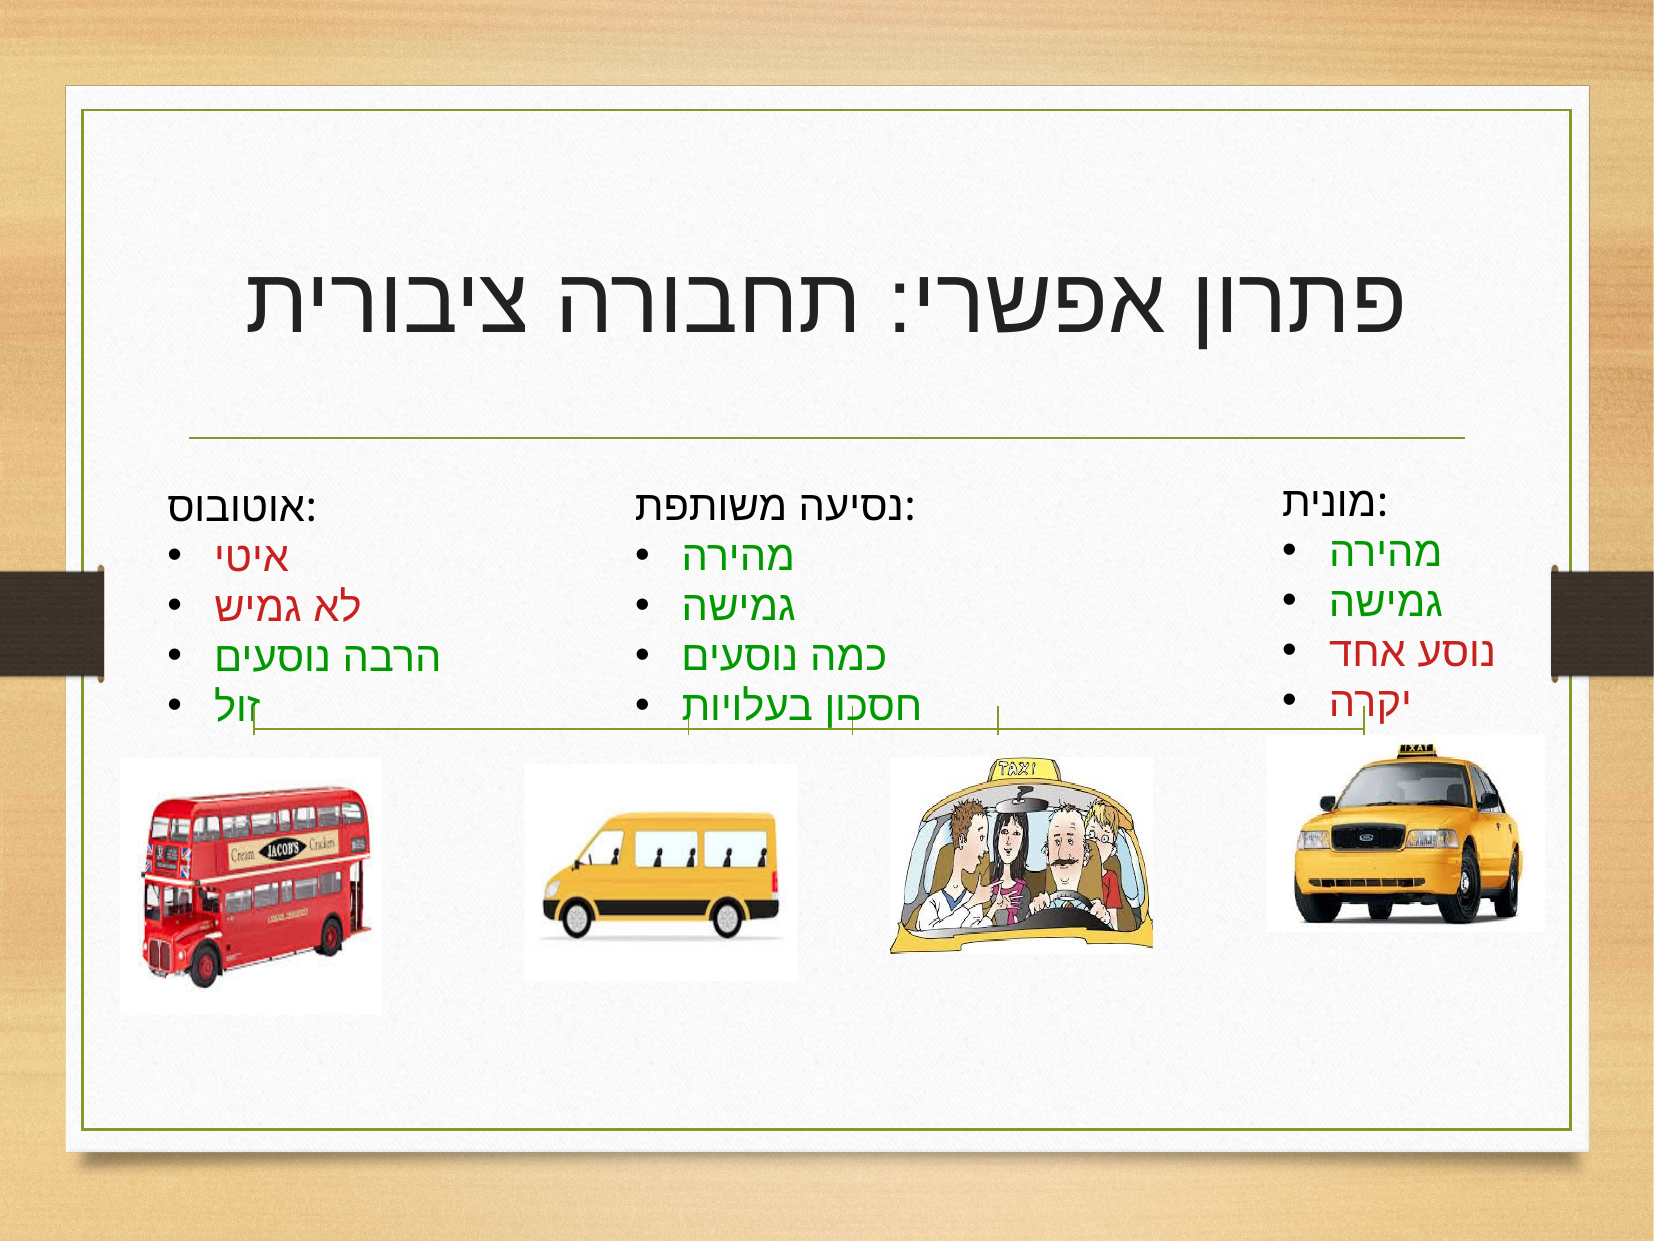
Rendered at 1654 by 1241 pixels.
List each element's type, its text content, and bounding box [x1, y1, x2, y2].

text_box מונית: מהירה גמישה נוסע אחד יקרה [1267, 467, 1545, 733]
title פתרון אפשרי: תחבורה ציבורית [175, 177, 1478, 414]
text_box אוטובוס: איטי לא גמיש הרבה נוסעים זול [152, 471, 487, 737]
text_box נסיעה משותפת: מהירה גמישה כמה נוסעים חסכון בעלויות [620, 471, 1007, 737]
picture [0, 0, 1654, 1241]
